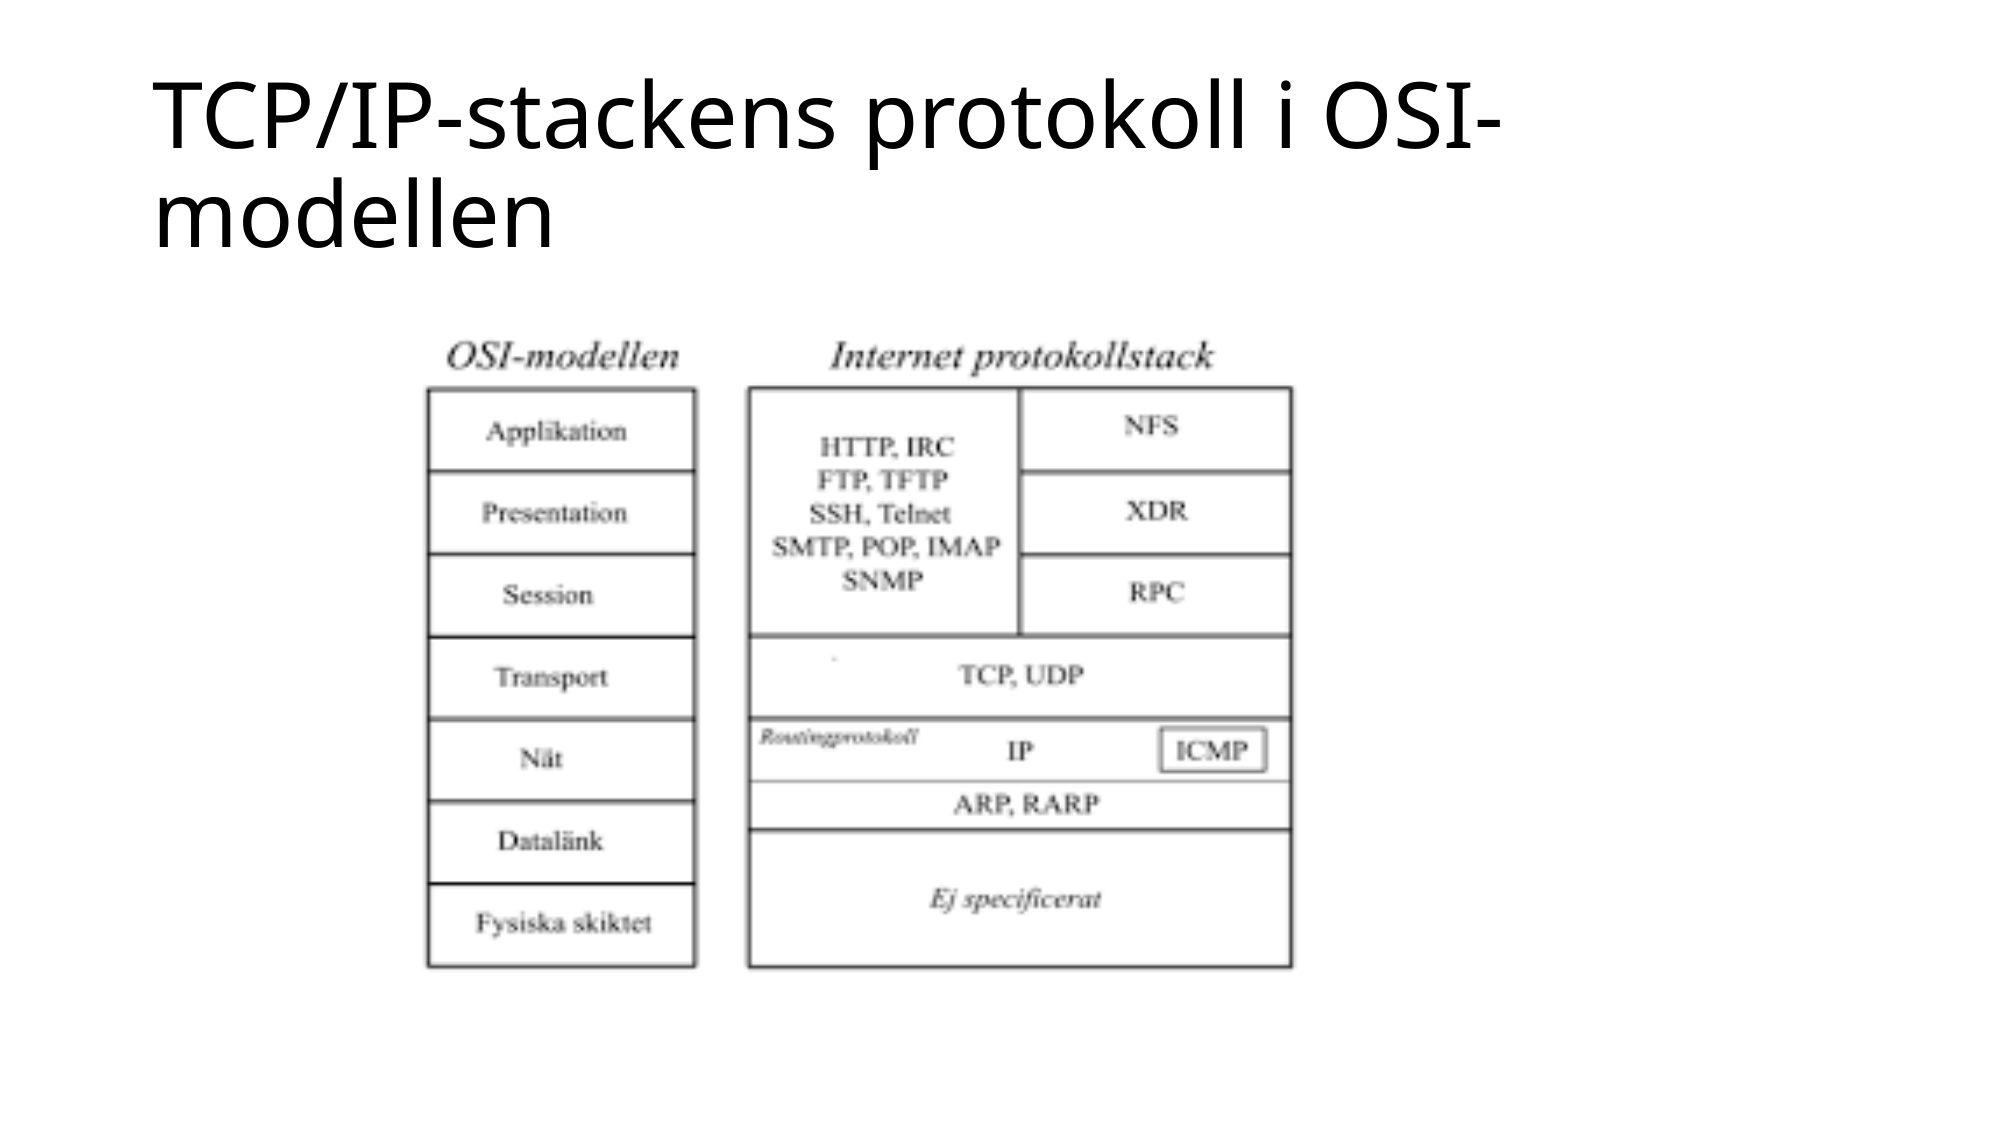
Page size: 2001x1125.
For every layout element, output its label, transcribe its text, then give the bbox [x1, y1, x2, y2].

picture [421, 336, 1301, 976]
title TCP/IP-stackens protokoll i OSI-modellen [137, 59, 1863, 278]
